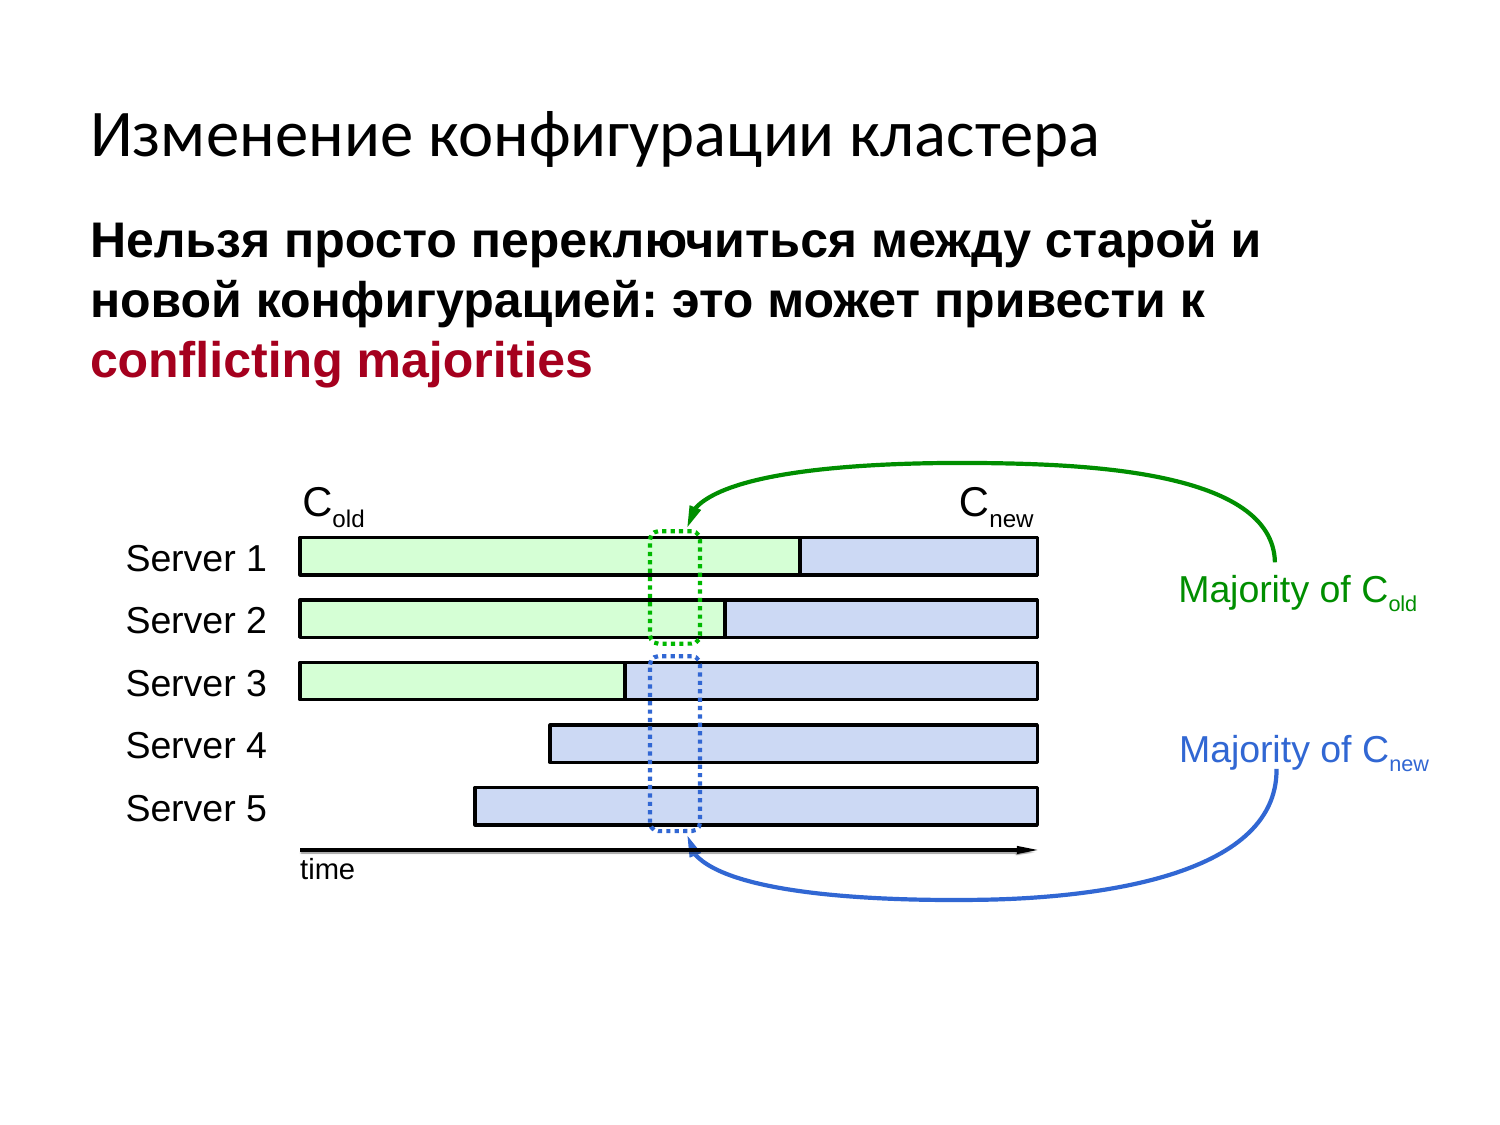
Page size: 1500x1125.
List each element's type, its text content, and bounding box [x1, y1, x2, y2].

text_box Majority of Cnew [1179, 724, 1430, 777]
text_box Server 3 [125, 658, 268, 704]
text_box [299, 600, 1038, 638]
text_box Cnew [959, 474, 1034, 532]
text_box Cold [302, 474, 366, 532]
text_box time [299, 849, 356, 885]
text_box Server 2 [125, 595, 268, 642]
list Нельзя просто переключиться между старой и новой конфигурацией: это может привести к conflicting majorities [75, 200, 1425, 1005]
text_box Majority of Cold [1178, 564, 1418, 616]
title Изменение конфигурации кластера [75, 79, 1425, 180]
text_box [474, 787, 1038, 825]
text_box [299, 537, 1038, 575]
text_box [549, 725, 1038, 763]
text_box Server 4 [125, 720, 268, 767]
text_box Server 5 [125, 783, 268, 829]
text_box [299, 662, 1038, 700]
text_box Server 1 [125, 533, 268, 579]
